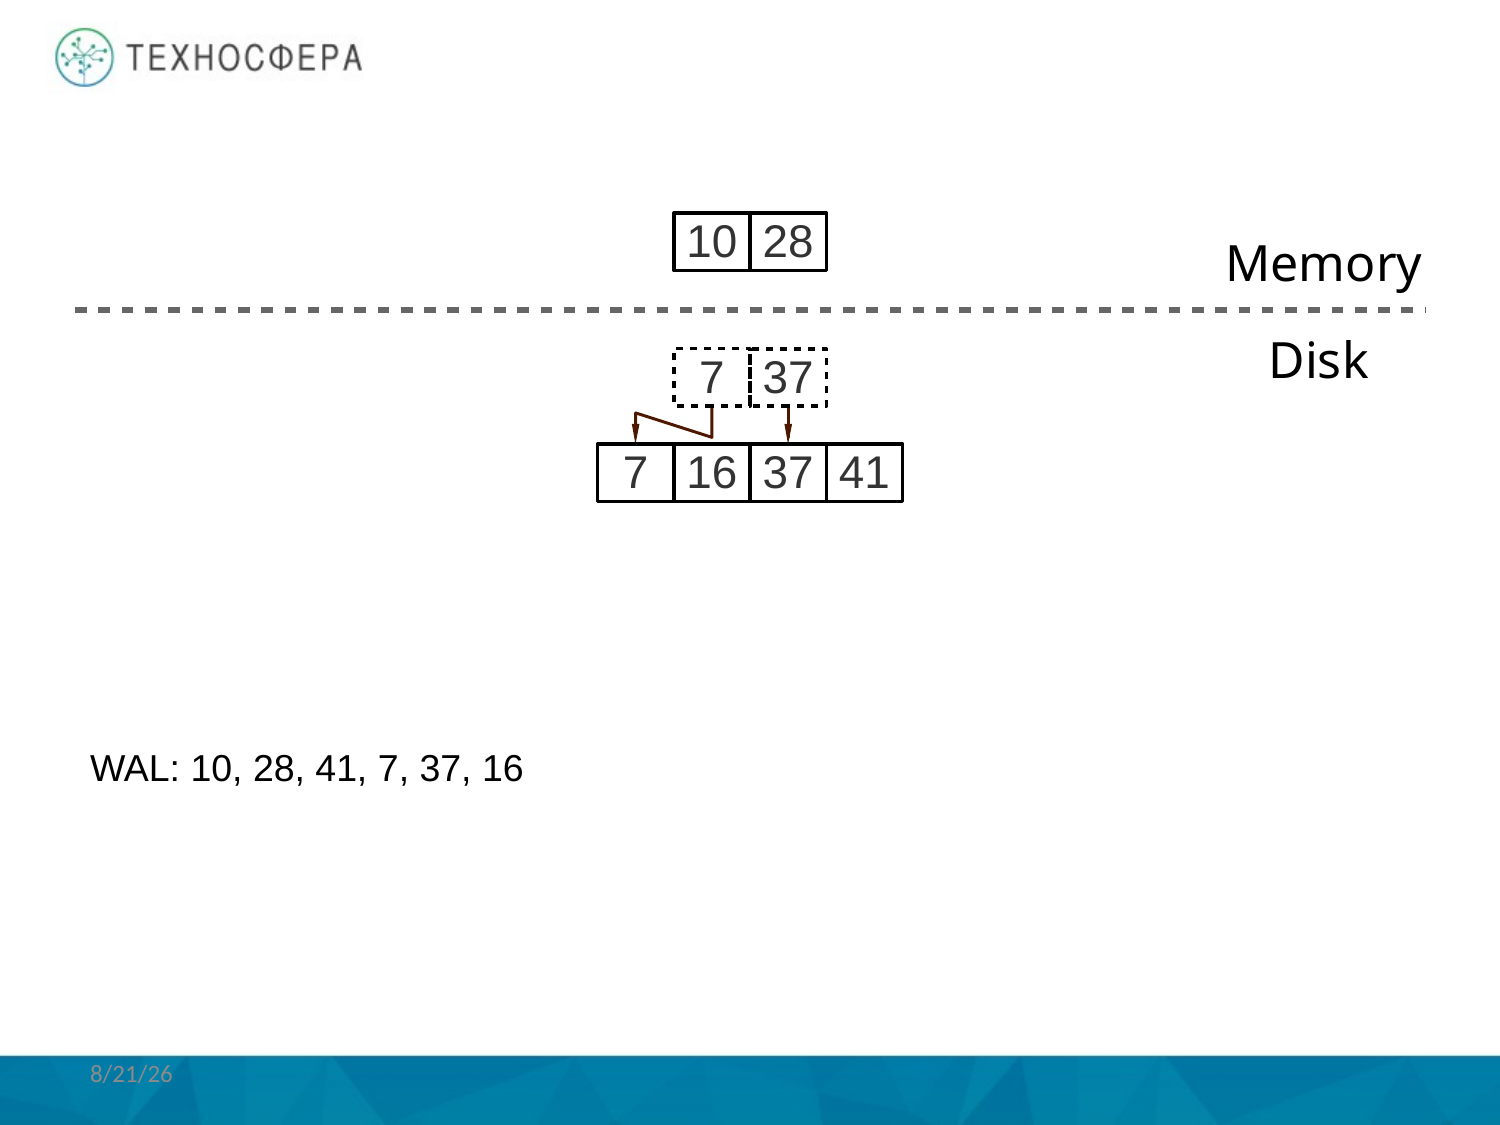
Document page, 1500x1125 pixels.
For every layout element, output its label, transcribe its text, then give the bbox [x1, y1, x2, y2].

text_box Disk [1253, 317, 1392, 394]
text_box 10 [673, 213, 750, 271]
picture [0, 0, 1500, 1057]
text_box 37 [750, 444, 826, 502]
text_box 7 [673, 348, 750, 407]
text_box 28 [750, 213, 827, 271]
text_box 41 [826, 444, 903, 502]
text_box 7 [597, 444, 673, 502]
text_box 37 [750, 348, 827, 407]
text_box Memory [1210, 220, 1443, 297]
text_box 16 [673, 444, 750, 502]
text_box WAL: 10, 28, 41, 7, 37, 16 [75, 739, 1361, 797]
